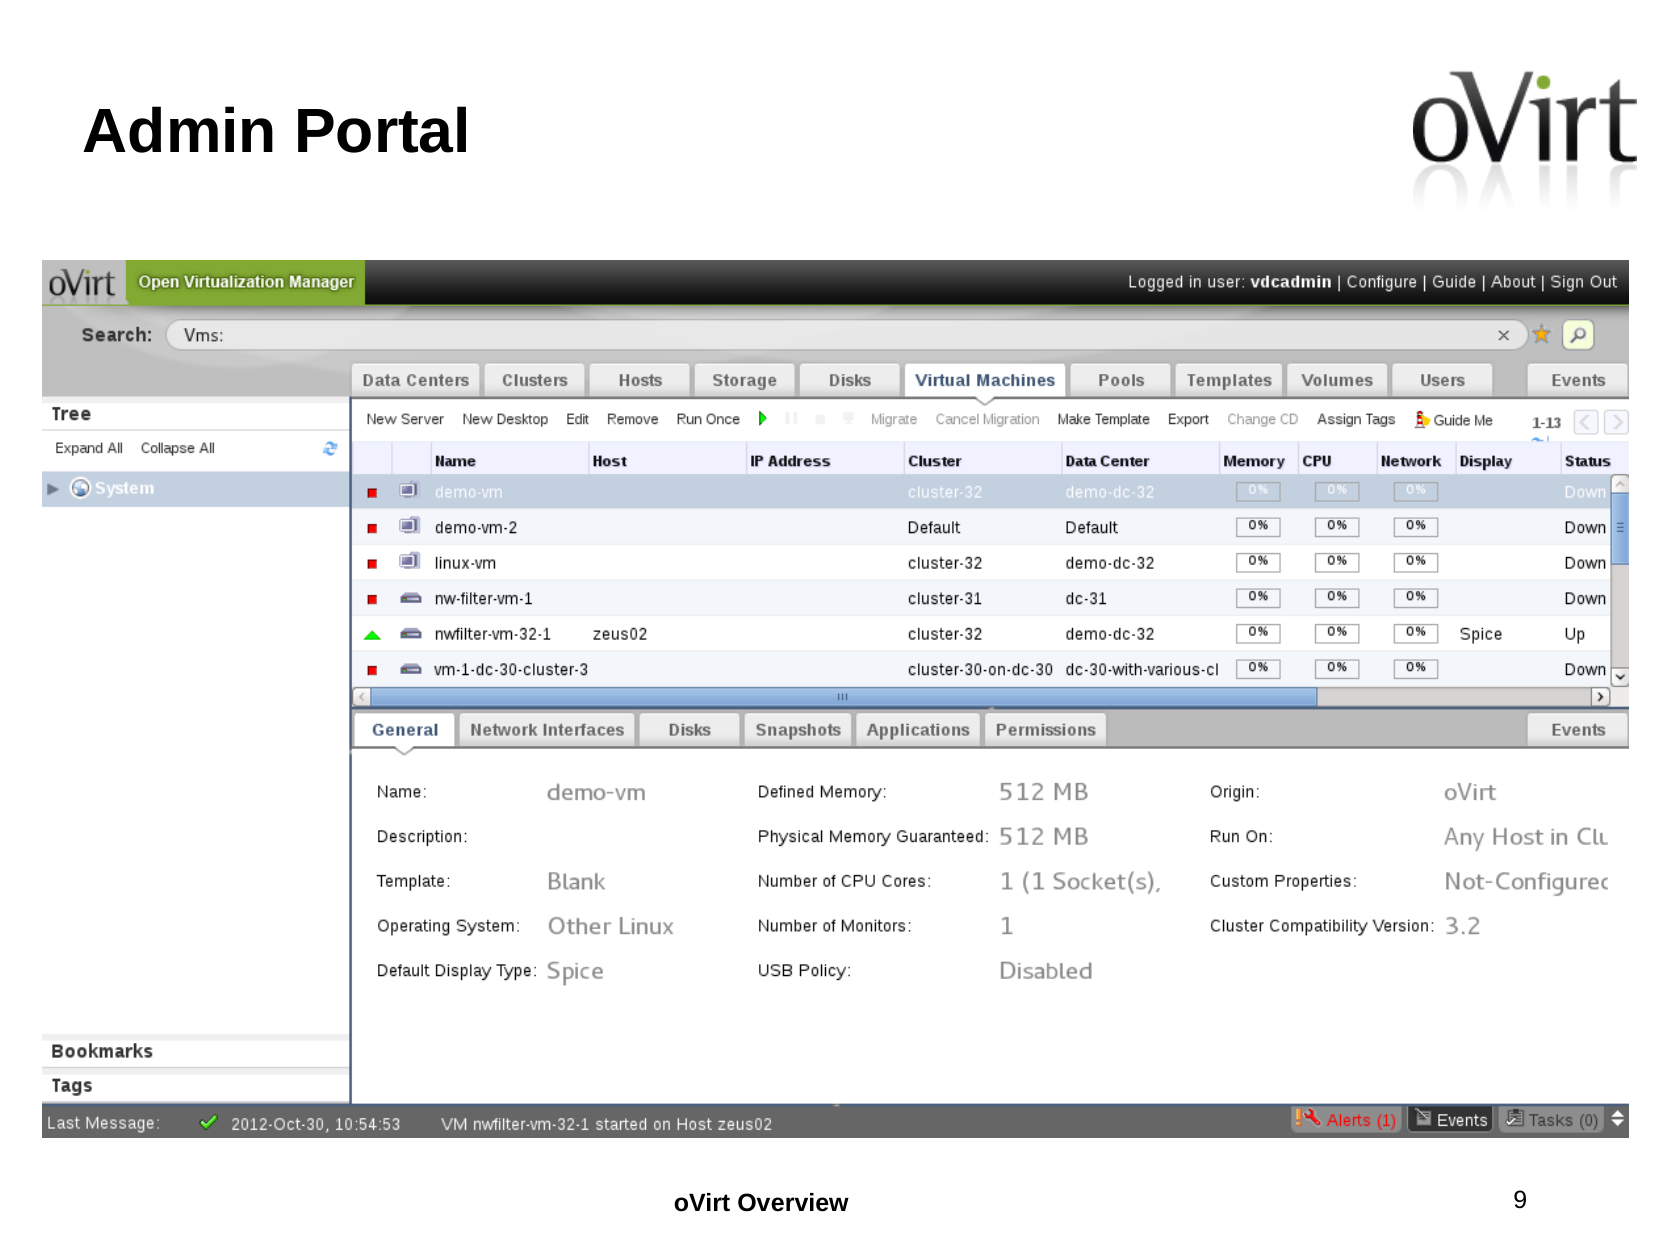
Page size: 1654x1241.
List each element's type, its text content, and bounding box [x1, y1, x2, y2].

title Admin Portal [82, 37, 1571, 226]
picture [42, 260, 1629, 1138]
picture [1571, 63, 1637, 212]
